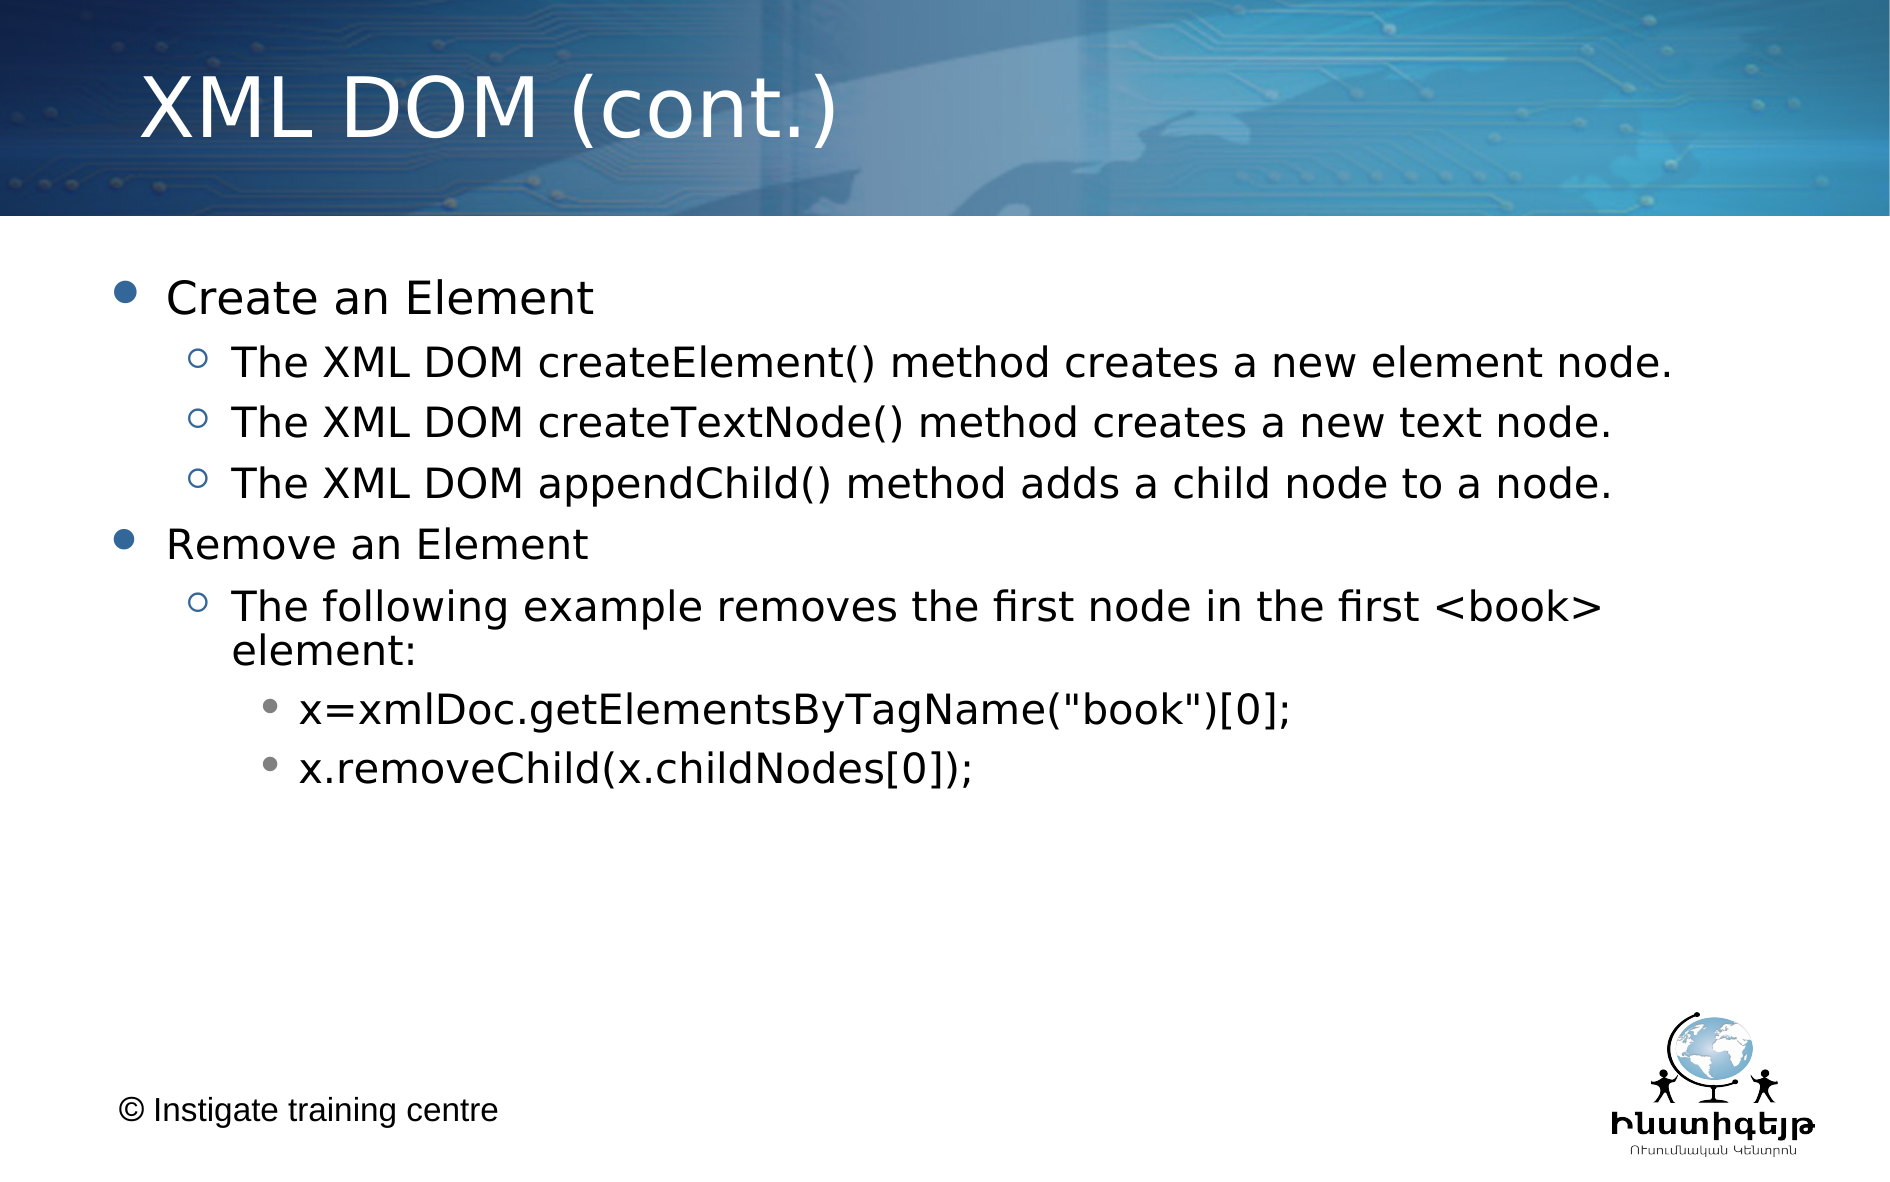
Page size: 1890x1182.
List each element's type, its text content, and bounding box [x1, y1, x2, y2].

list Create an Element The XML DOM createElement() method creates a new element node. The XML DOM createTextNode() method creates a new text node. The XML DOM appendChild() method adds a child node to a node. Remove an Element The following example removes the first node in the first <book> element: x=xmlDoc.getElementsByTagName("book")[0]; x.removeChild(x.childNodes[0]); [110, 276, 1801, 297]
picture [1612, 1012, 1815, 1157]
picture [0, 0, 1890, 216]
